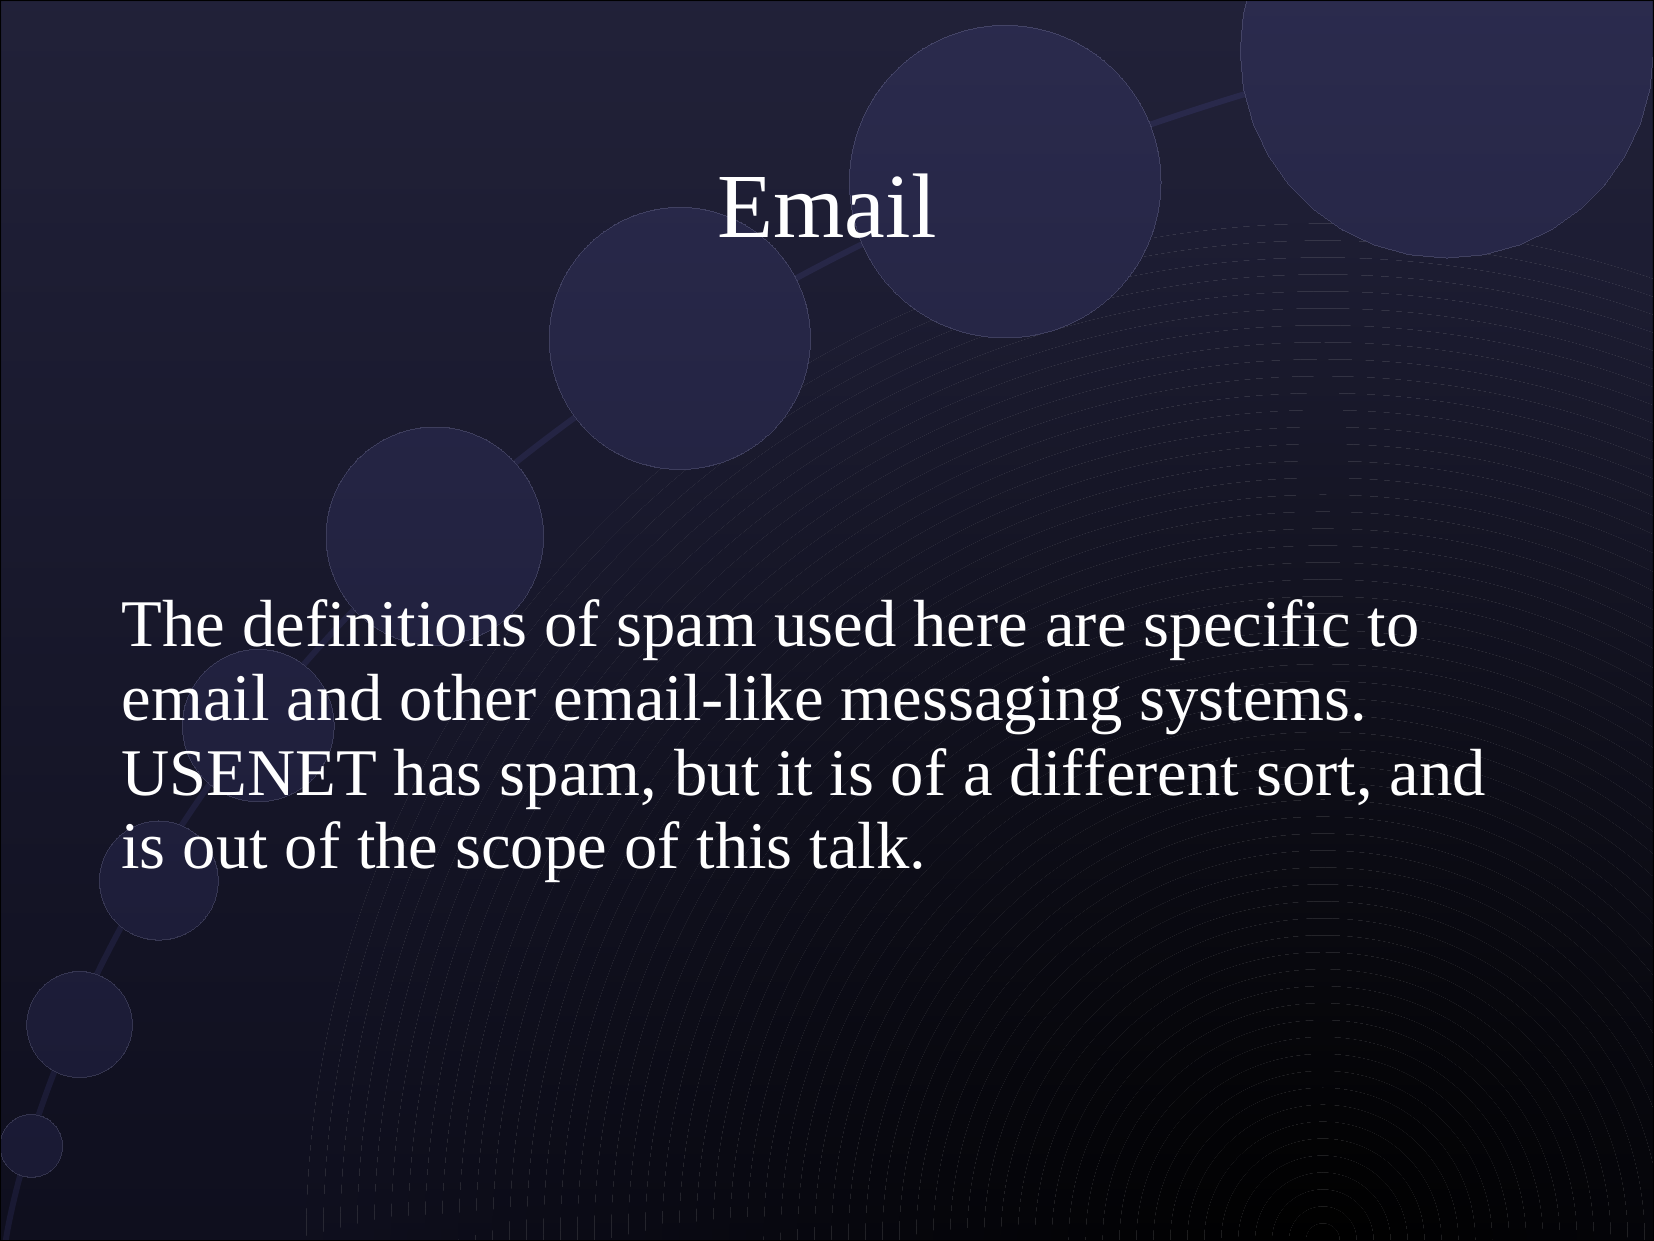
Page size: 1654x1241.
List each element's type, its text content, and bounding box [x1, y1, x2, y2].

title Email [121, 102, 1534, 311]
subtitle The definitions of spam used here are specific to email and other email-like messaging systems. USENET has spam, but it is of a different sort, and is out of the scope of this talk. [121, 344, 1534, 1127]
